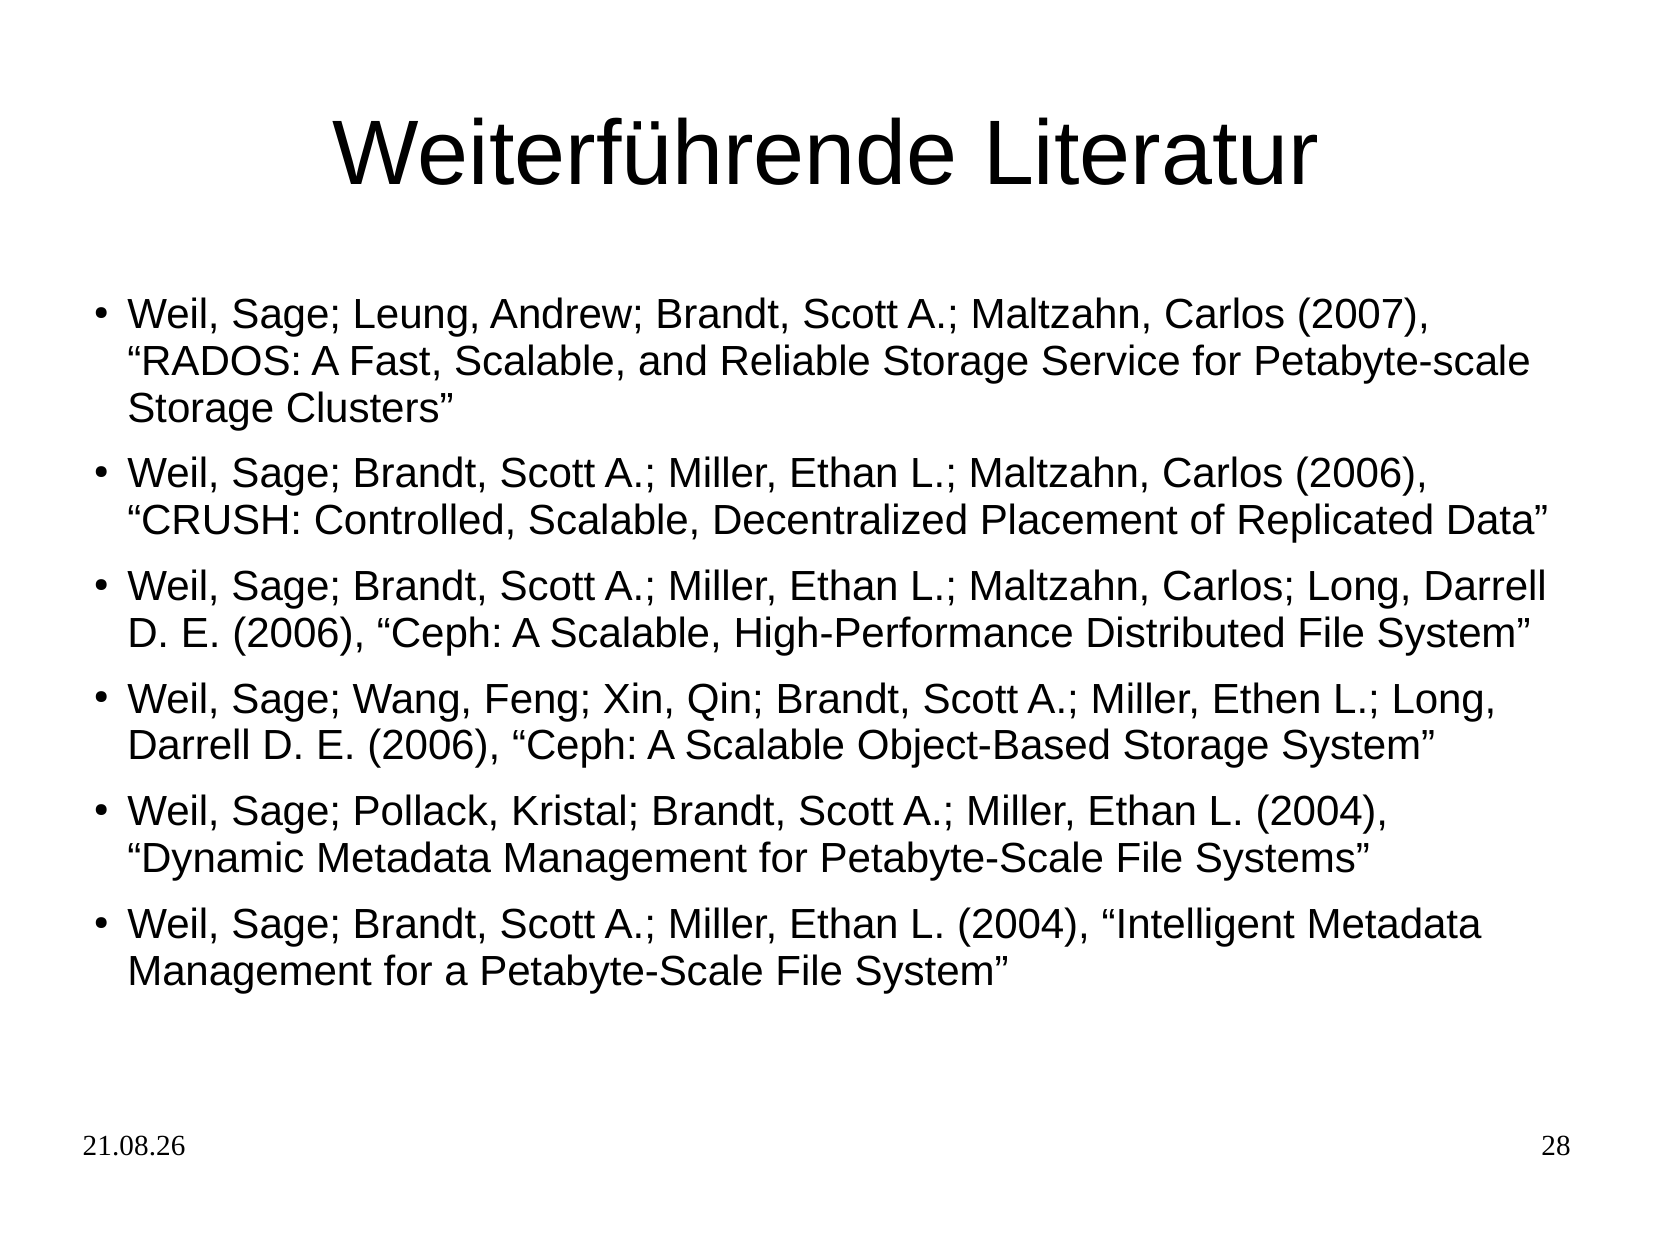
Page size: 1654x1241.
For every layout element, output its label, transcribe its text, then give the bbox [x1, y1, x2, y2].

list Weil, Sage; Leung, Andrew; Brandt, Scott A.; Maltzahn, Carlos (2007), “RADOS: A Fast, Scalable, and Reliable Storage Service for Petabyte-scale Storage Clusters” Weil, Sage; Brandt, Scott A.; Miller, Ethan L.; Maltzahn, Carlos (2006), “CRUSH: Controlled, Scalable, Decentralized Placement of Replicated Data” Weil, Sage; Brandt, Scott A.; Miller, Ethan L.; Maltzahn, Carlos; Long, Darrell D. E. (2006), “Ceph: A Scalable, High-Performance Distributed File System” Weil, Sage; Wang, Feng; Xin, Qin; Brandt, Scott A.; Miller, Ethen L.; Long, Darrell D. E. (2006), “Ceph: A Scalable Object-Based Storage System” Weil, Sage; Pollack, Kristal; Brandt, Scott A.; Miller, Ethan L. (2004), “Dynamic Metadata Management for Petabyte-Scale File Systems” Weil, Sage; Brandt, Scott A.; Miller, Ethan L. (2004), “Intelligent Metadata Management for a Petabyte-Scale File System” [82, 290, 1571, 1010]
title Weiterführende Literatur [82, 49, 1571, 257]
